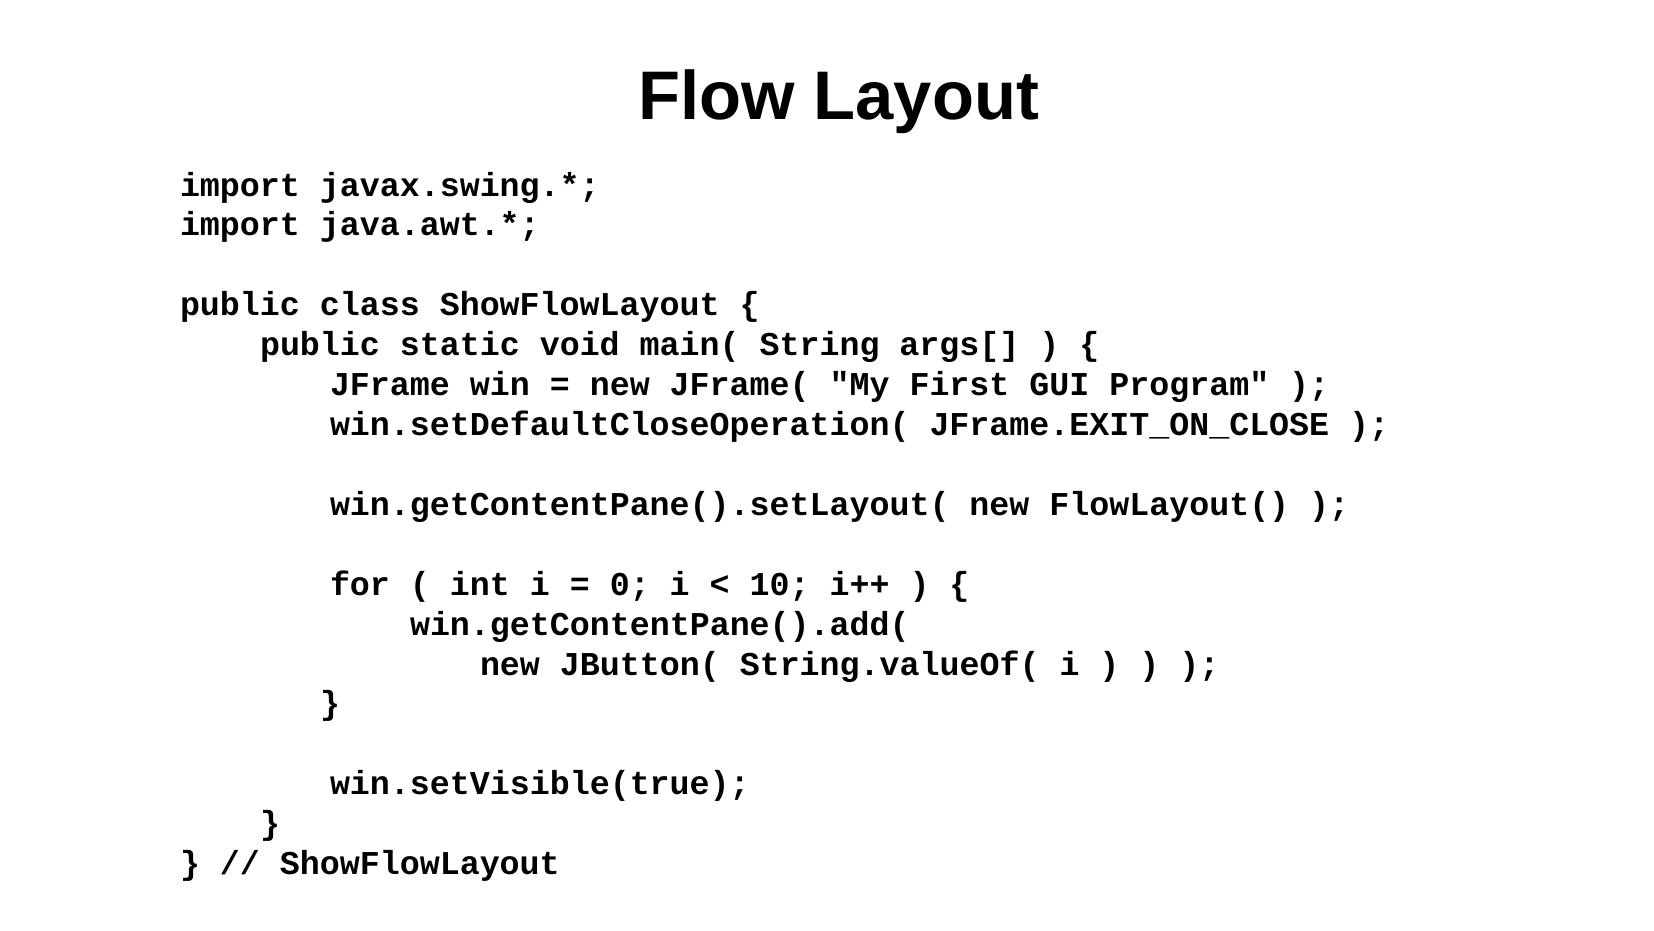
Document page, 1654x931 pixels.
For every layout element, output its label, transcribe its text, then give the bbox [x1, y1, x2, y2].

text_box import javax.swing.*; import java.awt.*; public class ShowFlowLayout { public static void main( String args[] ) { JFrame win = new JFrame( "My First GUI Program" ); win.setDefaultCloseOperation( JFrame.EXIT_ON_CLOSE ); win.getContentPane().setLayout( new FlowLayout() ); for ( int i = 0; i < 10; i++ ) { win.getContentPane().add( new JButton( String.valueOf( i ) ) ); } win.setVisible(true); } } // ShowFlowLayout [165, 154, 1405, 890]
title Flow Layout [82, 37, 1571, 147]
